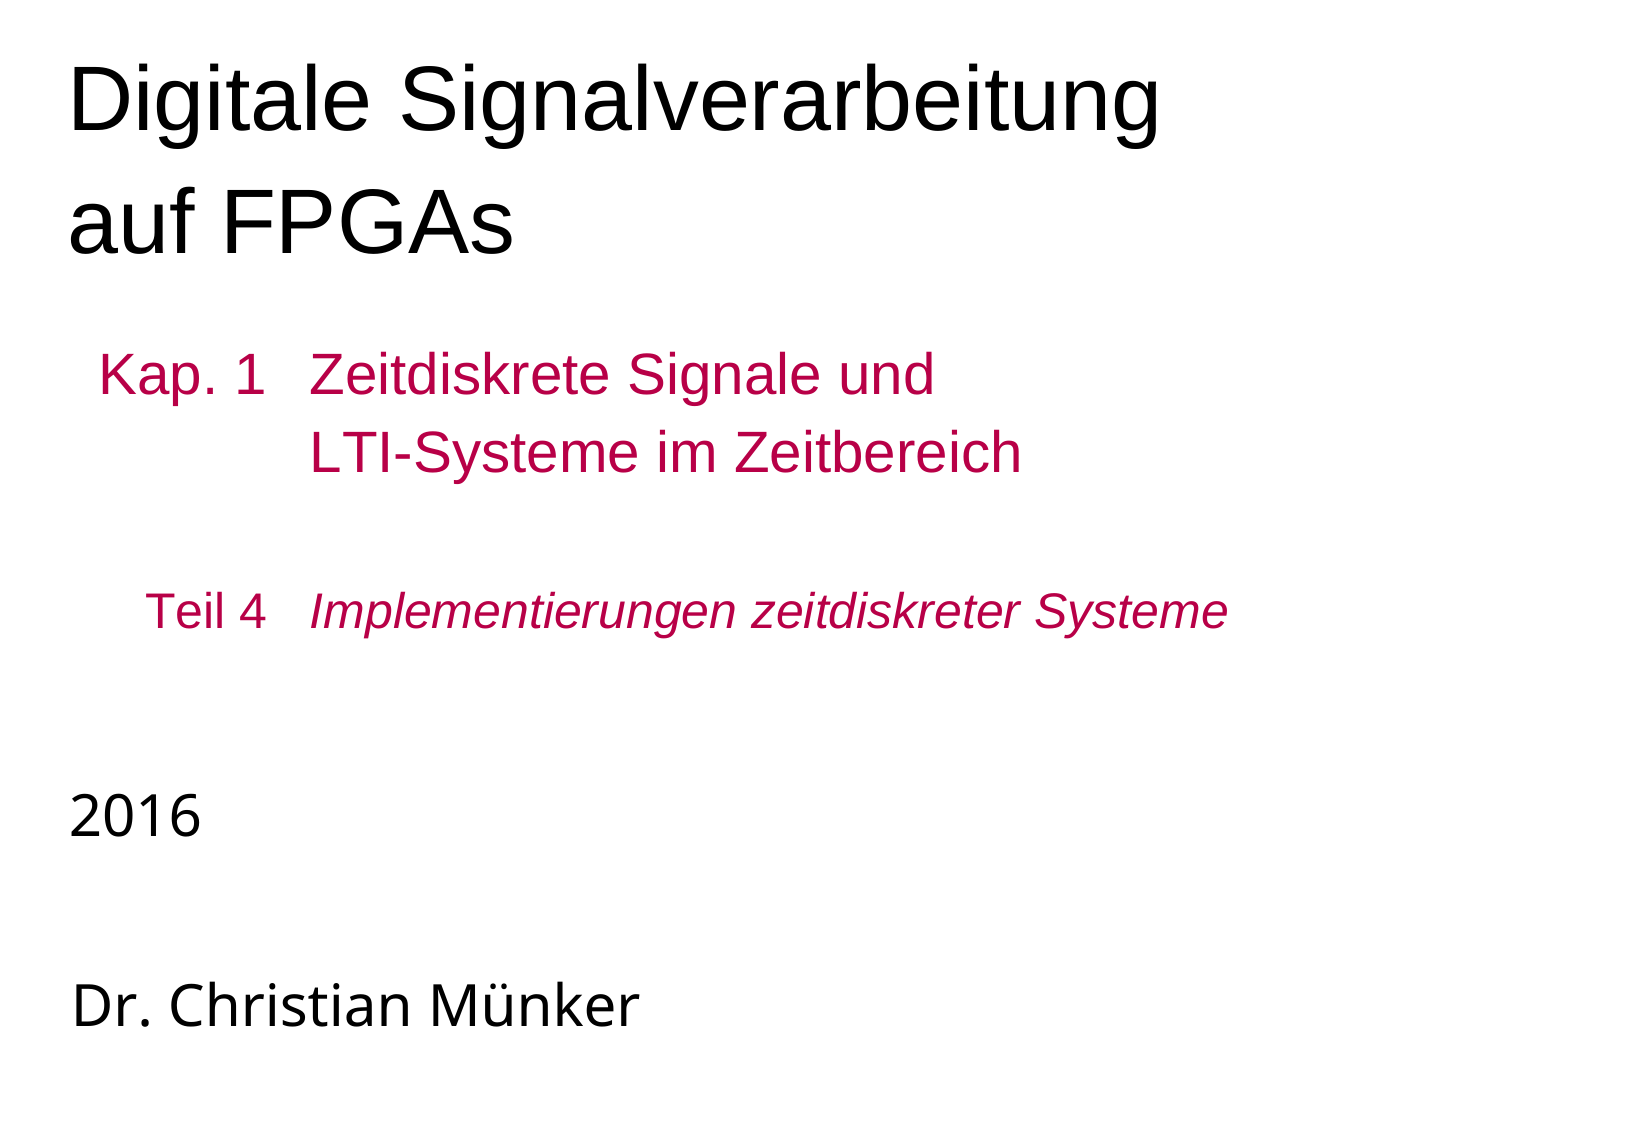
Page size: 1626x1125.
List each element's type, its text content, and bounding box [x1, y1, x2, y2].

subtitle 2016 Dr. Christian Münker [68, 781, 1532, 1021]
title Digitale Signalverarbeitung auf FPGAs Kap. 1 Zeitdiskrete Signale und LTI-Systeme im Zeitbereich Teil 4 Implementierungen zeitdiskreter Systeme [67, 37, 1365, 695]
